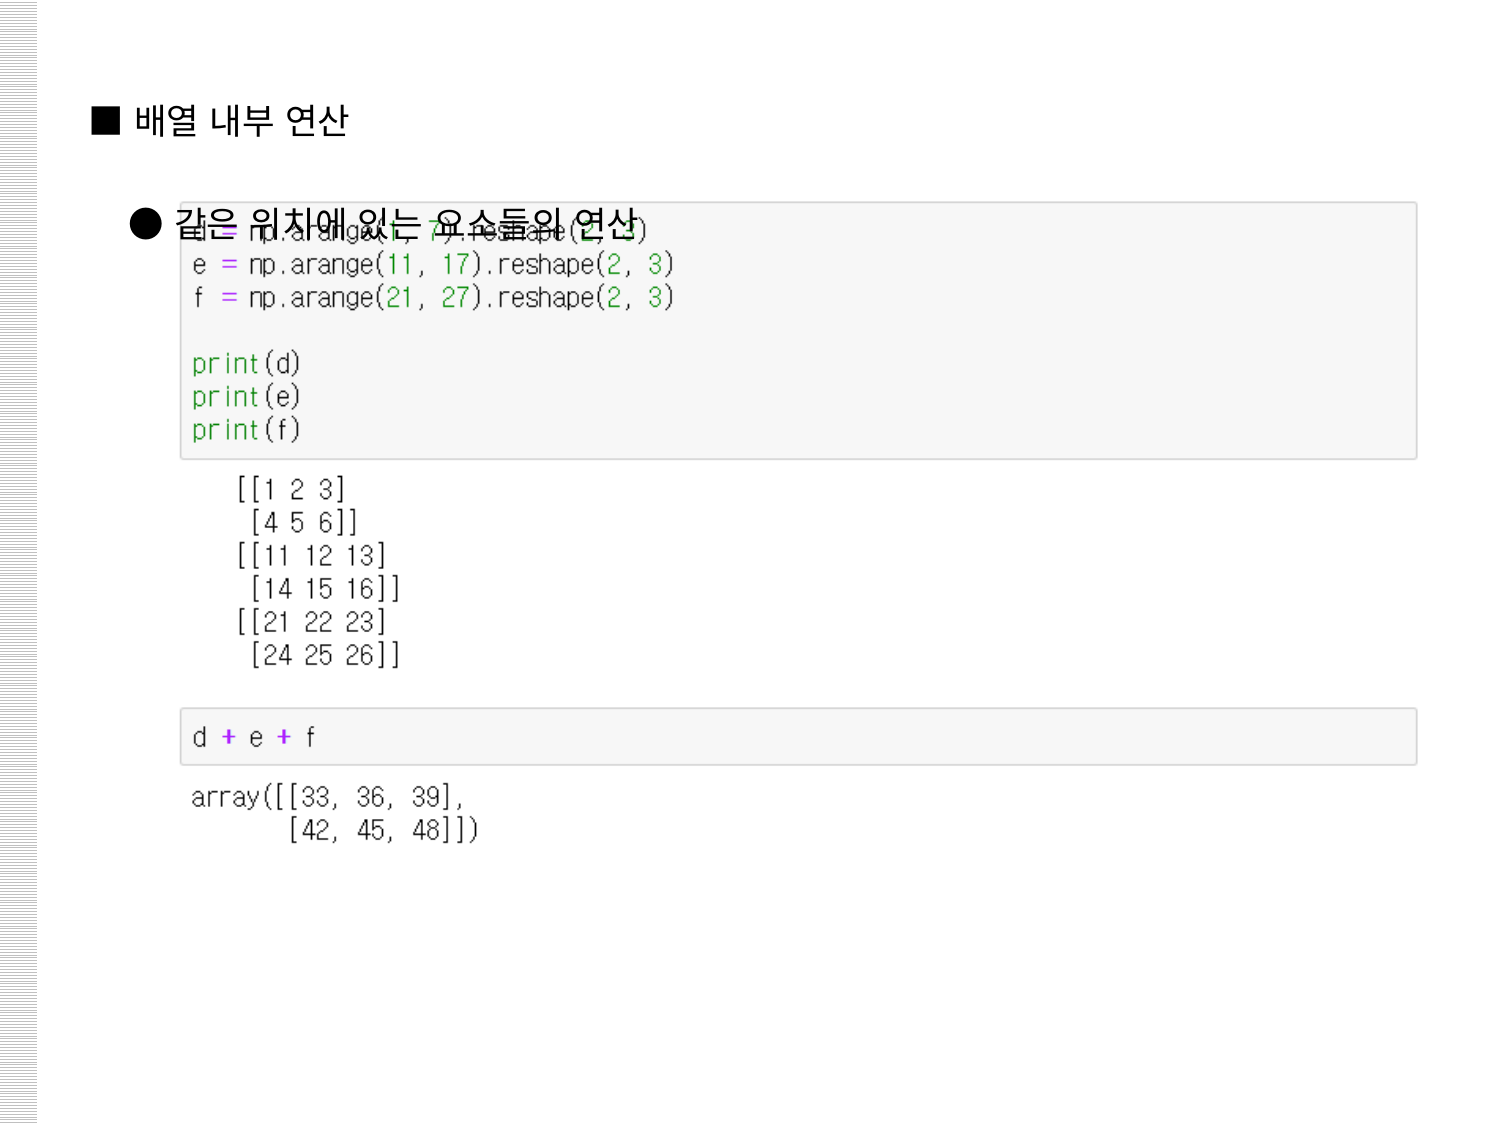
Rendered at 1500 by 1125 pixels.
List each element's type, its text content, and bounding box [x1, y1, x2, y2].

text_box ■ 배열 내부 연산 ● 같은 위치에 있는 요소들의 연산 [73, 33, 1453, 990]
